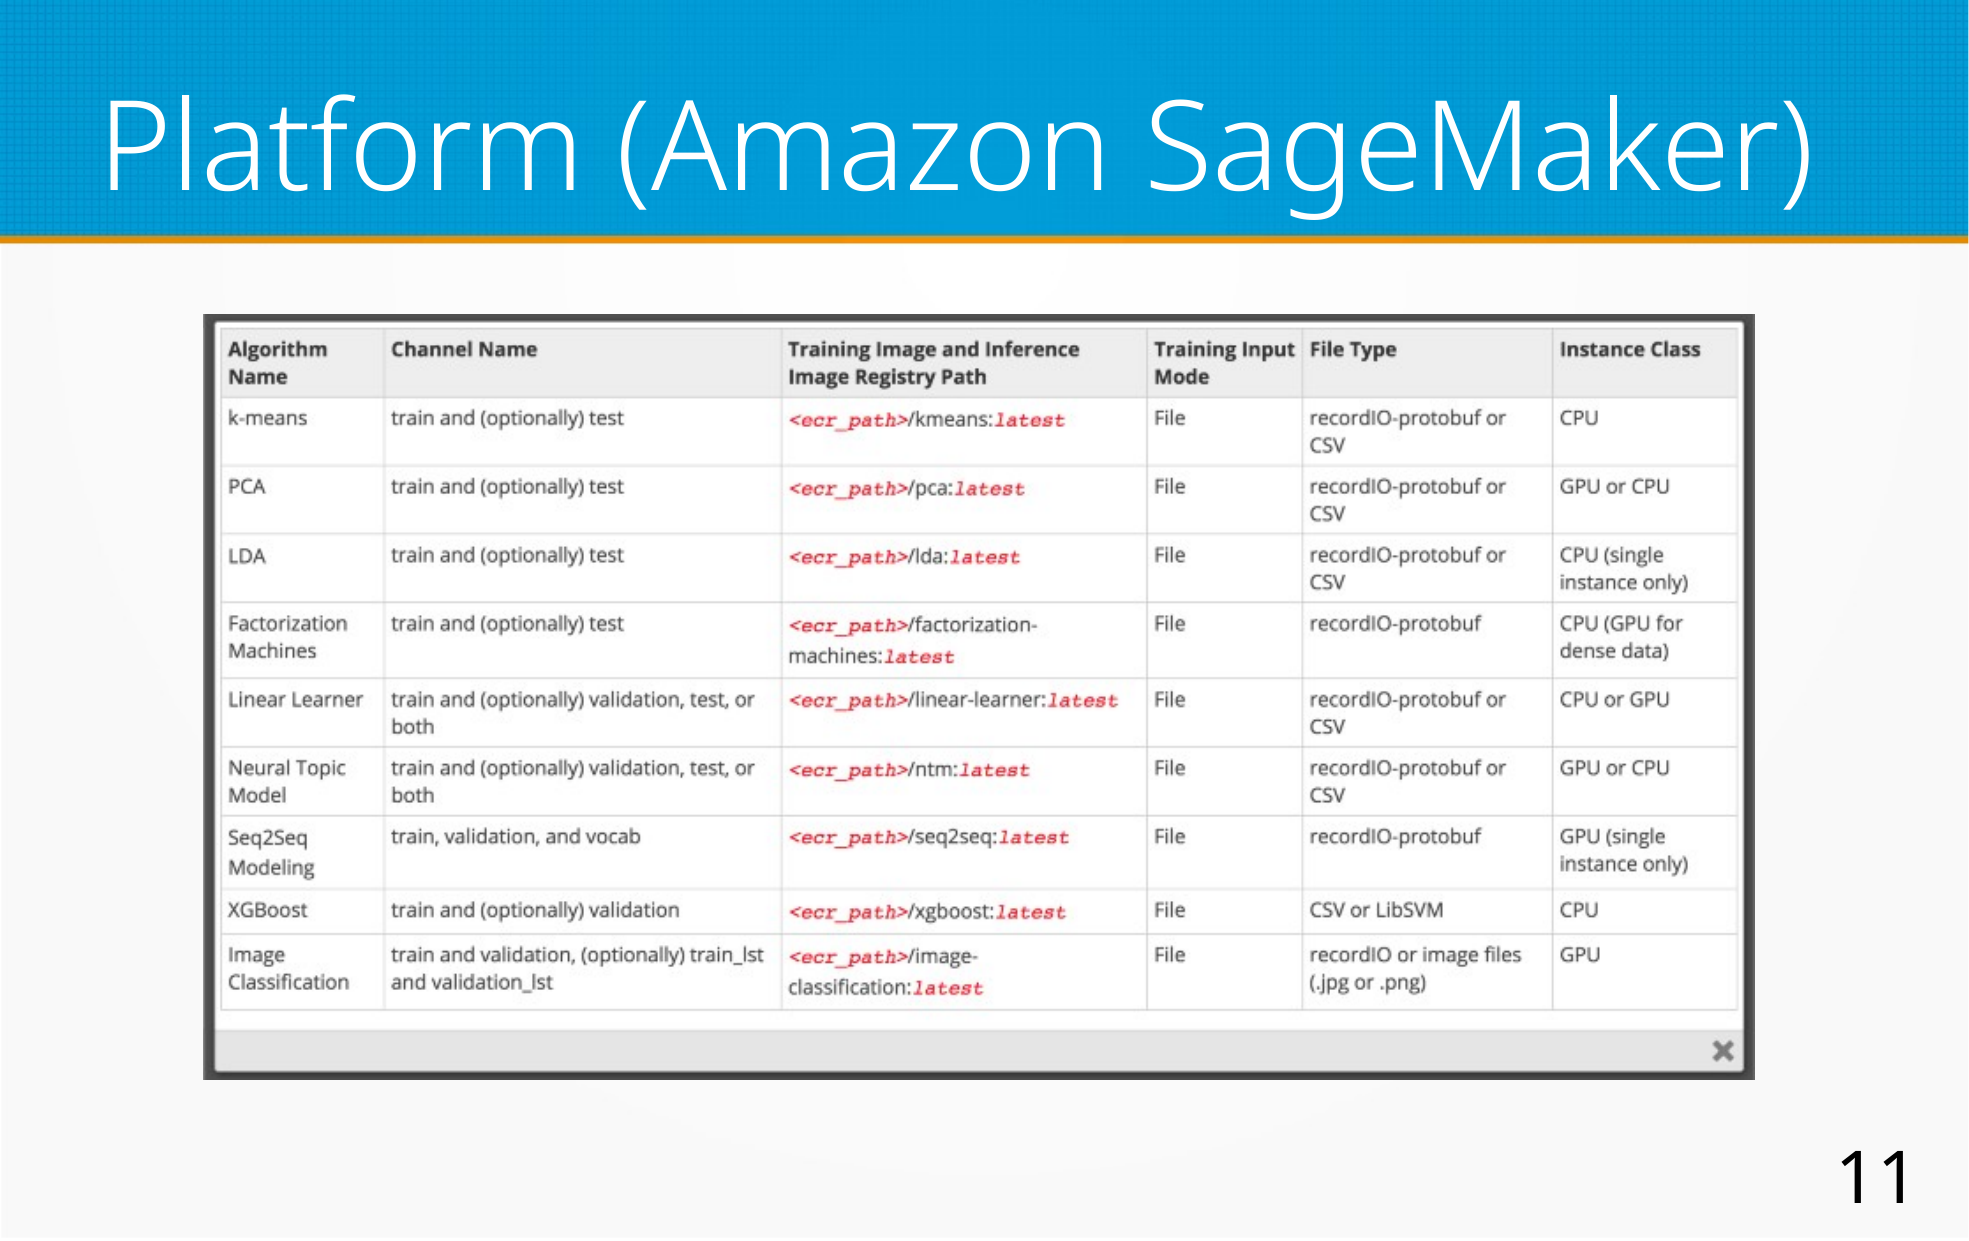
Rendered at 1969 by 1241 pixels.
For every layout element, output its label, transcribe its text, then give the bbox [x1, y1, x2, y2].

title Platform (Amazon SageMaker) [98, 19, 1870, 227]
text_box 11 [1830, 1127, 1966, 1224]
picture [0, 233, 1969, 1241]
